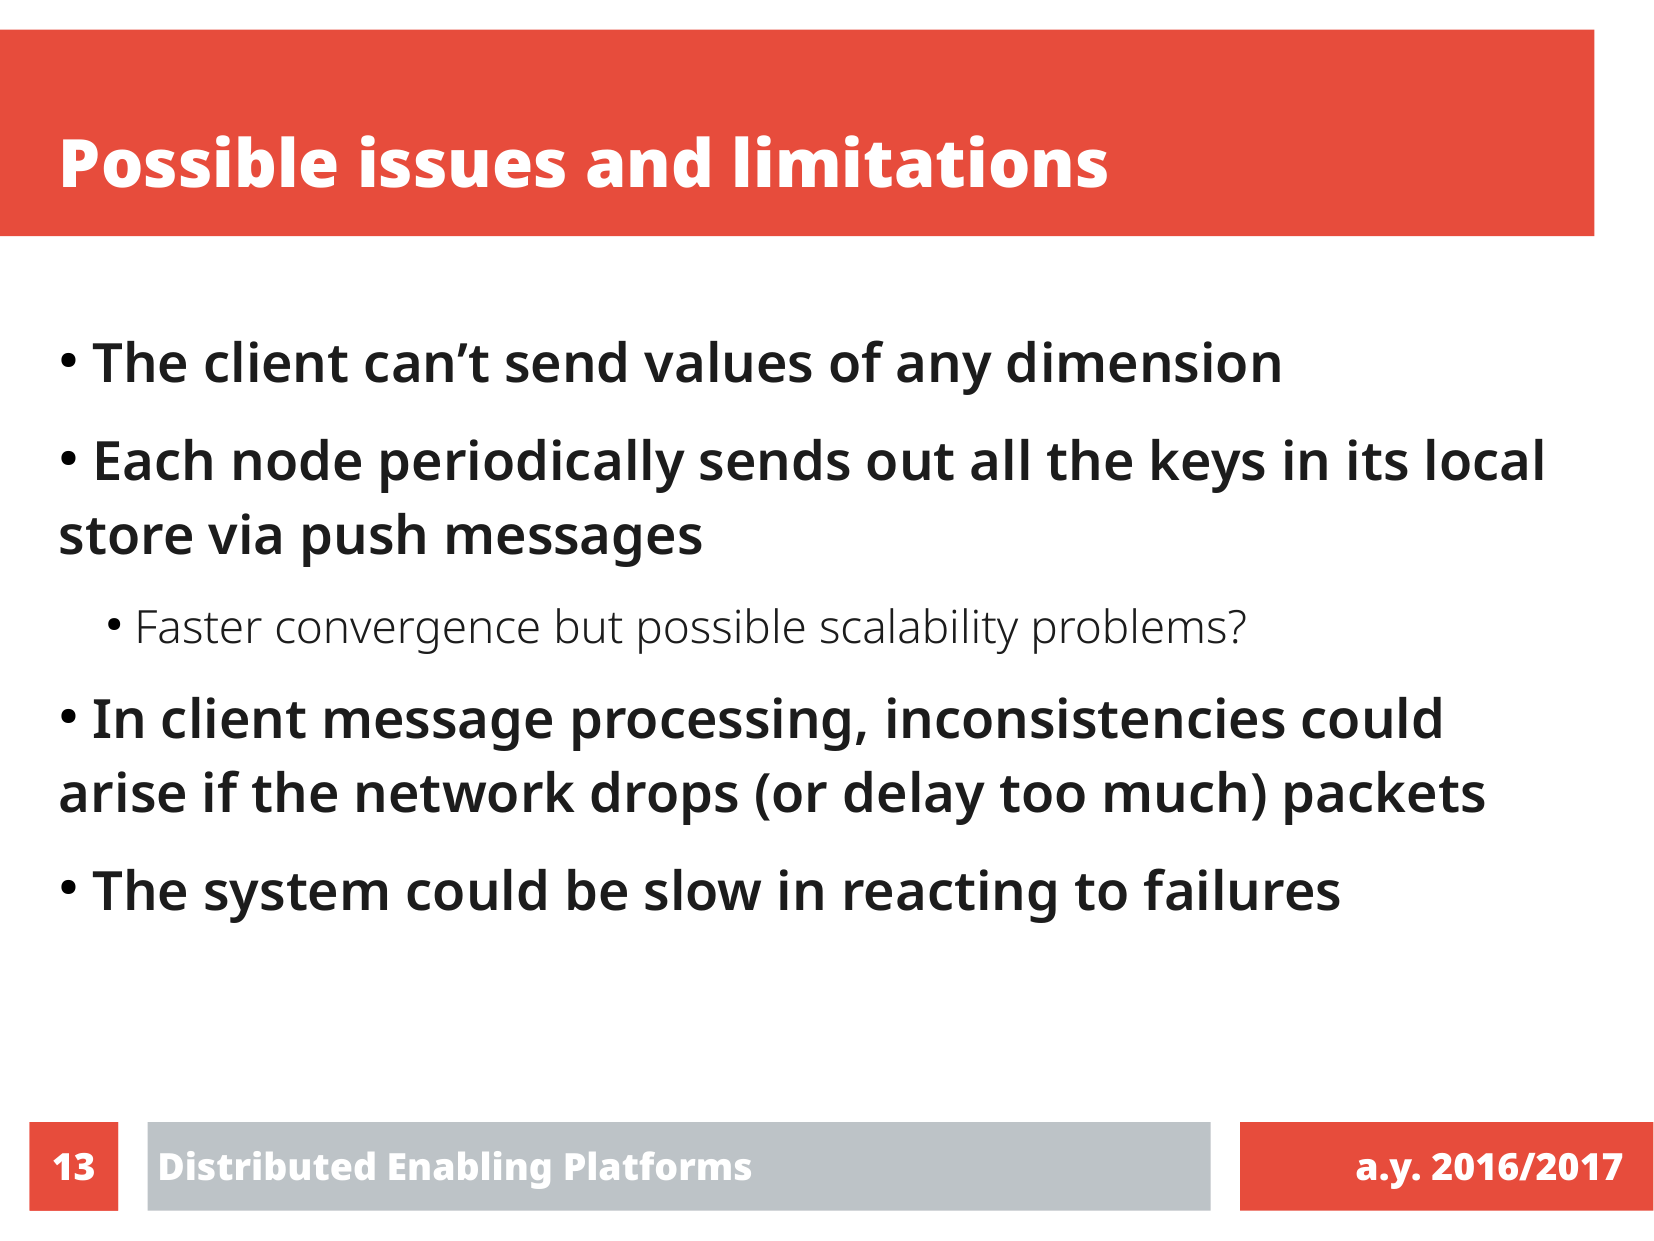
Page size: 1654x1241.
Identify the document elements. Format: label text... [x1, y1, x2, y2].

title Possible issues and limitations [59, 59, 1595, 207]
list The client can’t send values of any dimension Each node periodically sends out all the keys in its local store via push messages Faster convergence but possible scalability problems? In client message processing, inconsistencies could arise if the network drops (or delay too much) packets The system could be slow in reacting to failures [59, 324, 1565, 1093]
